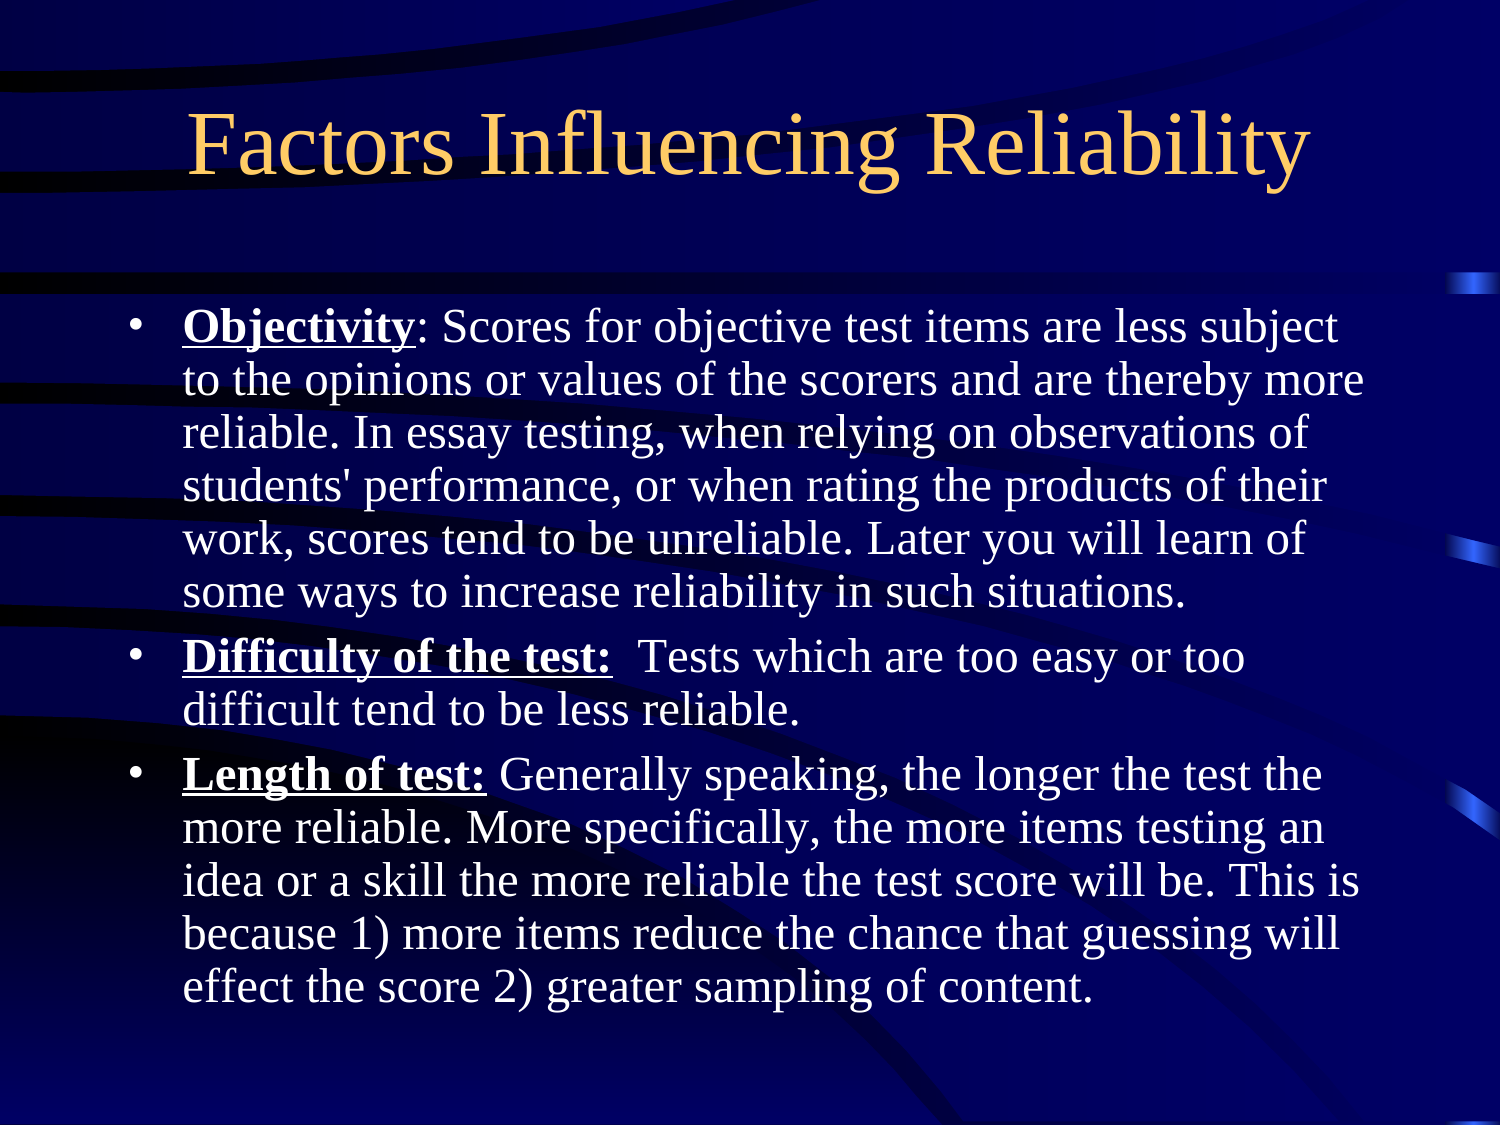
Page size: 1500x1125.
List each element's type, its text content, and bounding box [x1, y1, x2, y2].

list Objectivity: Scores for objective test items are less subject to the opinions or values of the scorers and are thereby more reliable. In essay testing, when relying on observations of students' performance, or when rating the products of their work, scores tend to be unreliable. Later you will learn of some ways to increase reliability in such situations. Difficulty of the test: Tests which are too easy or too difficult tend to be less reliable. Length of test: Generally speaking, the longer the test the more reliable. More specifically, the more items testing an idea or a skill the more reliable the test score will be. This is because 1) more items reduce the chance that guessing will effect the score 2) greater sampling of content. [112, 212, 1388, 1075]
title Factors Influencing Reliability [112, 37, 1388, 212]
